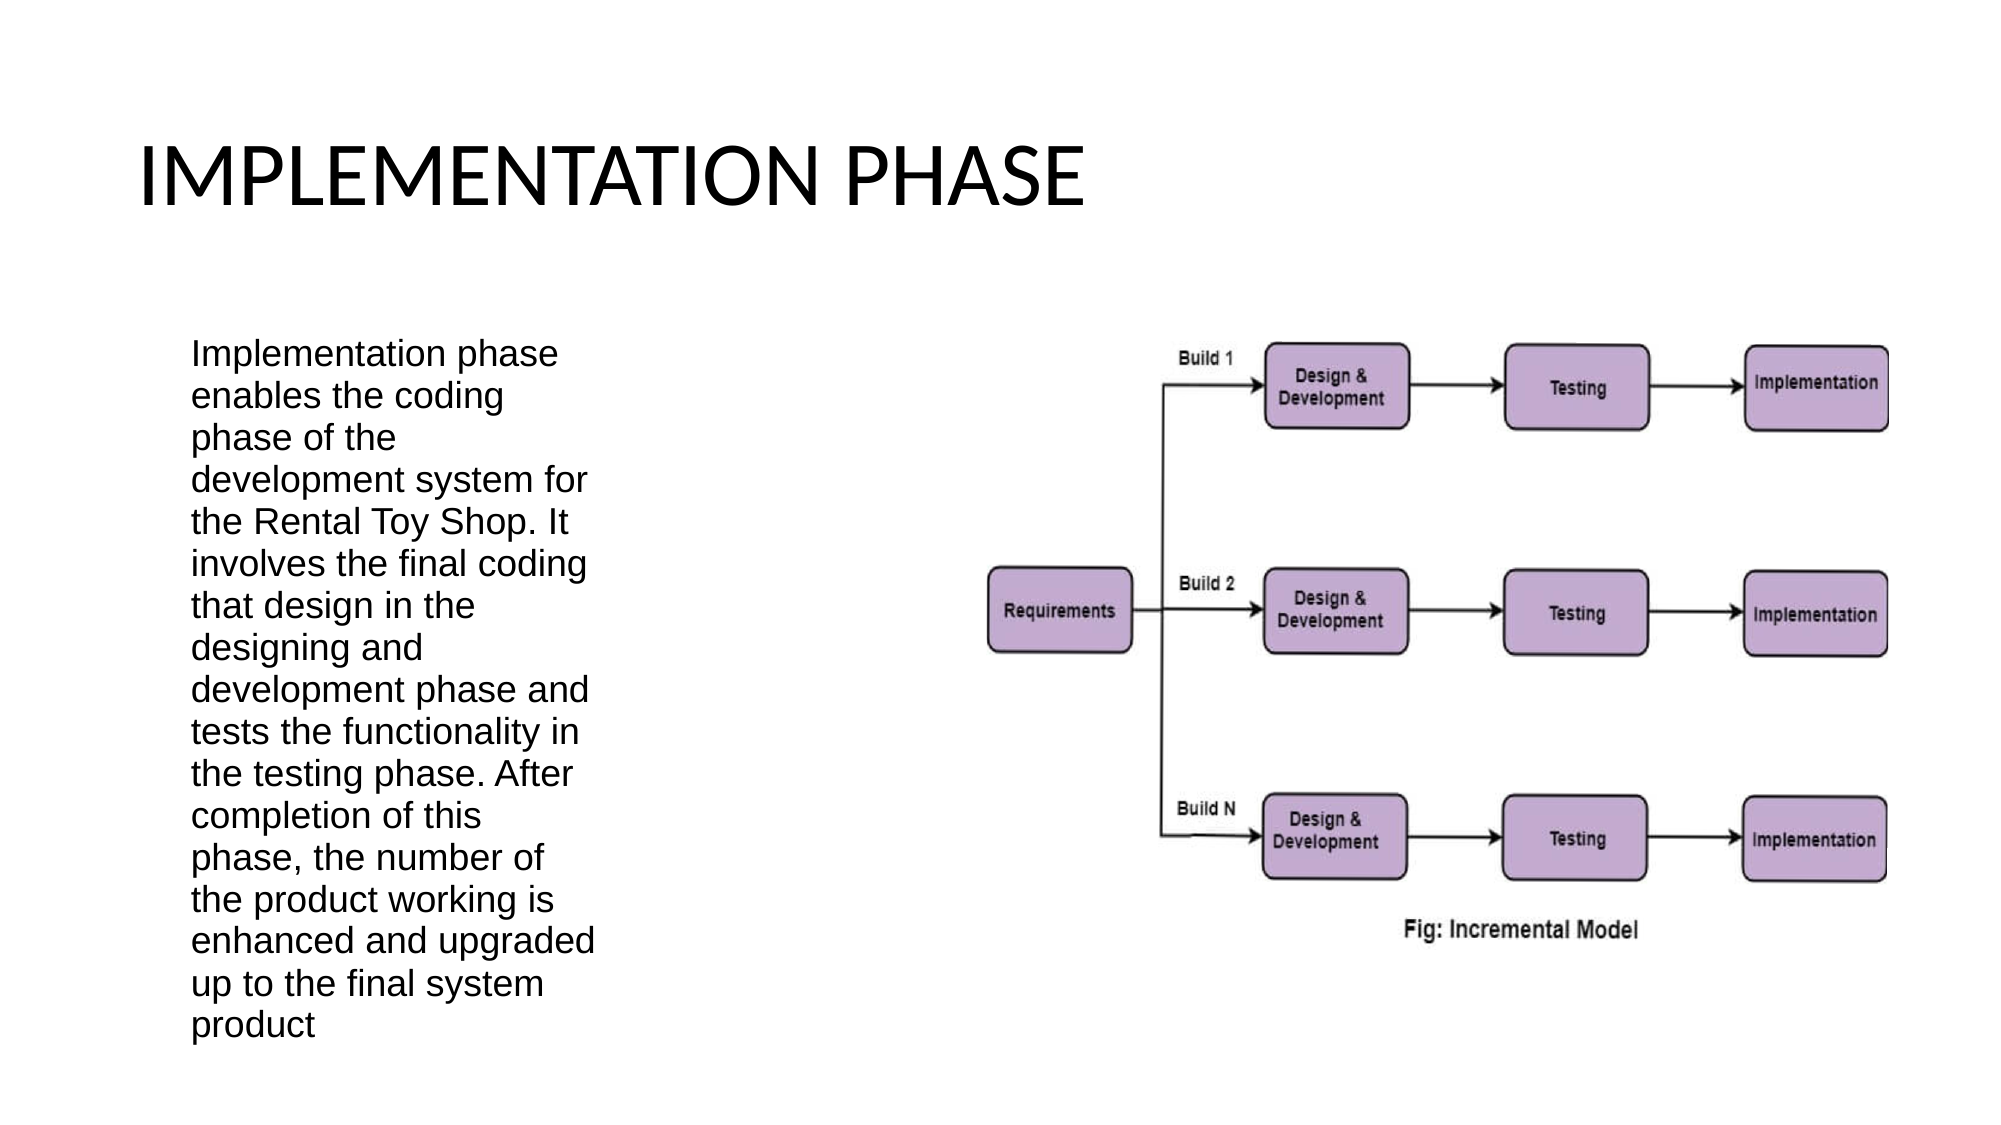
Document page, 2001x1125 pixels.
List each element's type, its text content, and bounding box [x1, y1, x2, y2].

text_box Implementation phase enables the coding phase of the development system for the Rental Toy Shop. It involves the final coding that design in the designing and development phase and tests the functionality in the testing phase. After completion of this phase, the number of the product working is enhanced and upgraded up to the final system product [176, 324, 622, 1054]
picture [984, 339, 1889, 952]
title IMPLEMENTATION PHASE [137, 59, 1863, 278]
